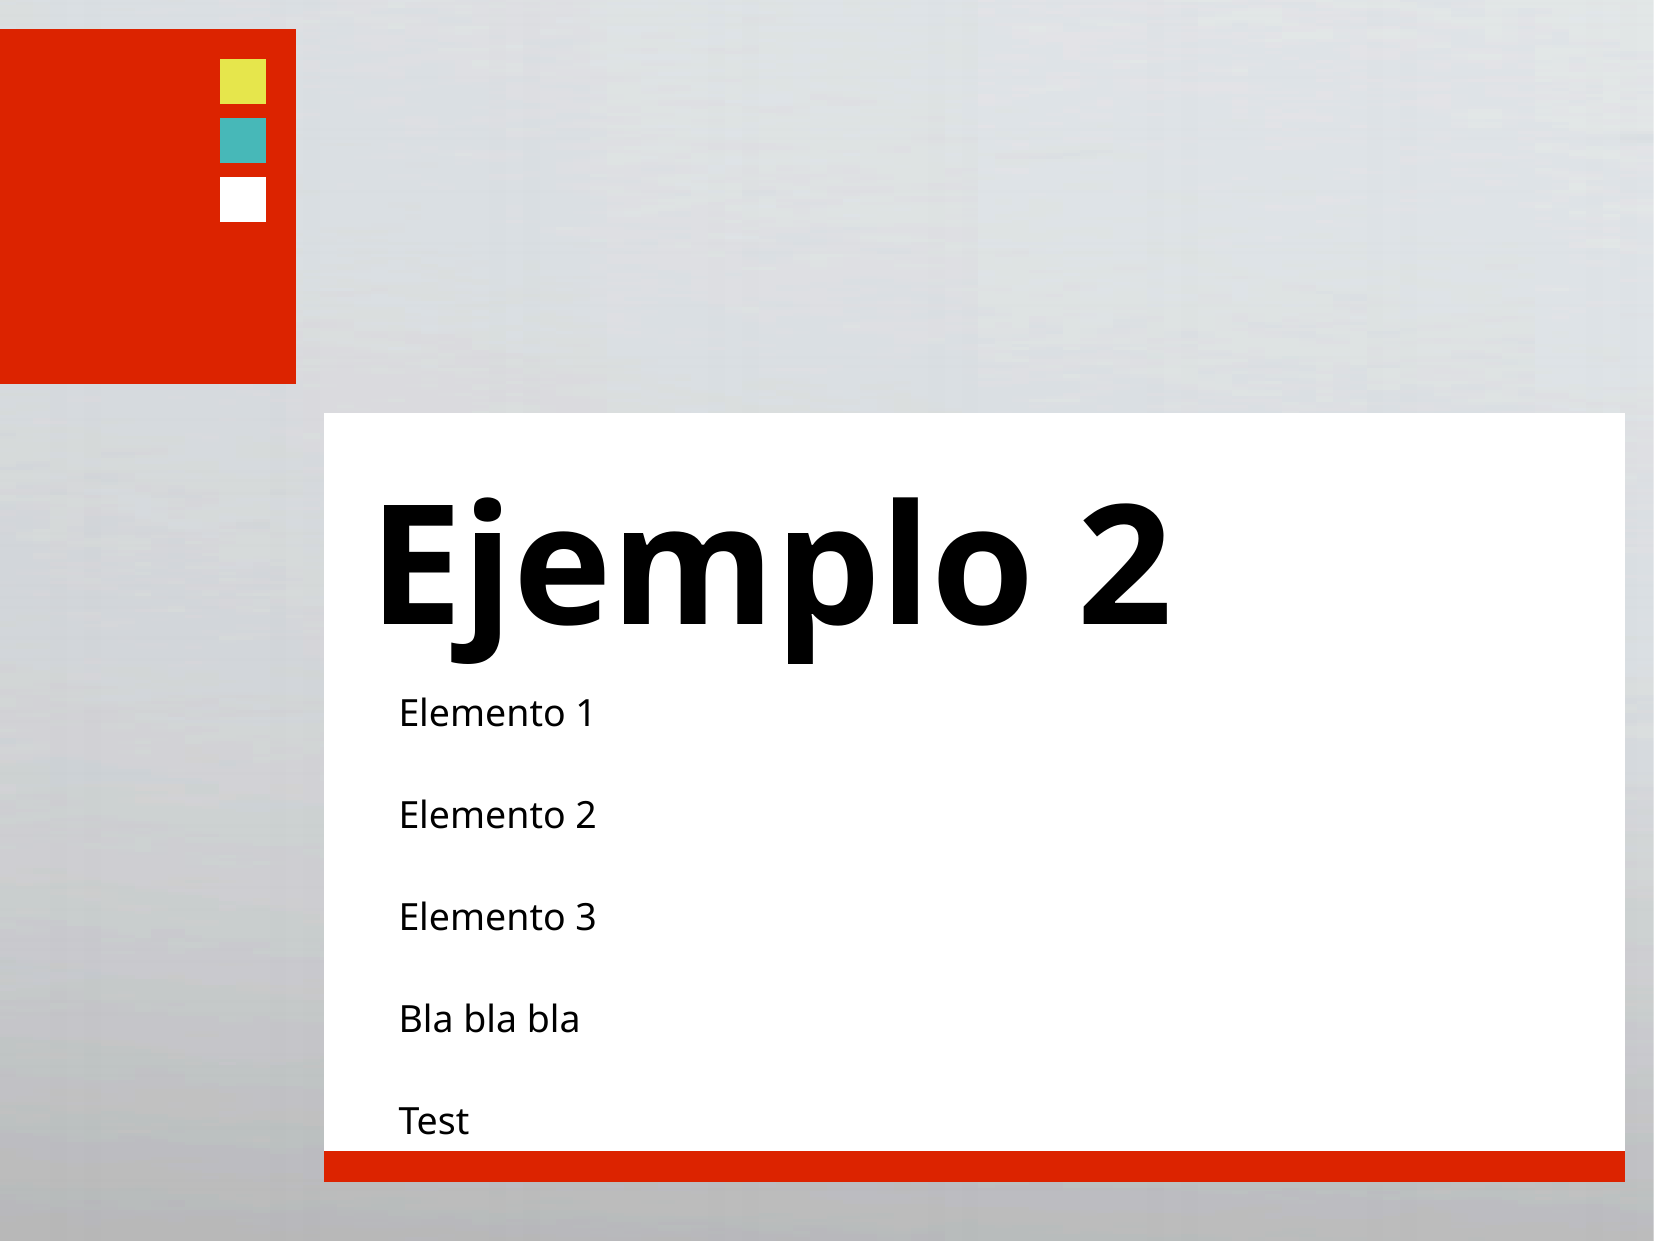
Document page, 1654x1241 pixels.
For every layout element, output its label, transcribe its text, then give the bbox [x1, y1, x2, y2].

text_box Ejemplo 2 [354, 439, 1595, 650]
text_box [324, 413, 1625, 1182]
text_box Elemento 1 Elemento 2 Elemento 3 Bla bla bla Test [383, 679, 1536, 1093]
text_box [0, 29, 296, 384]
picture [0, 0, 1654, 1241]
